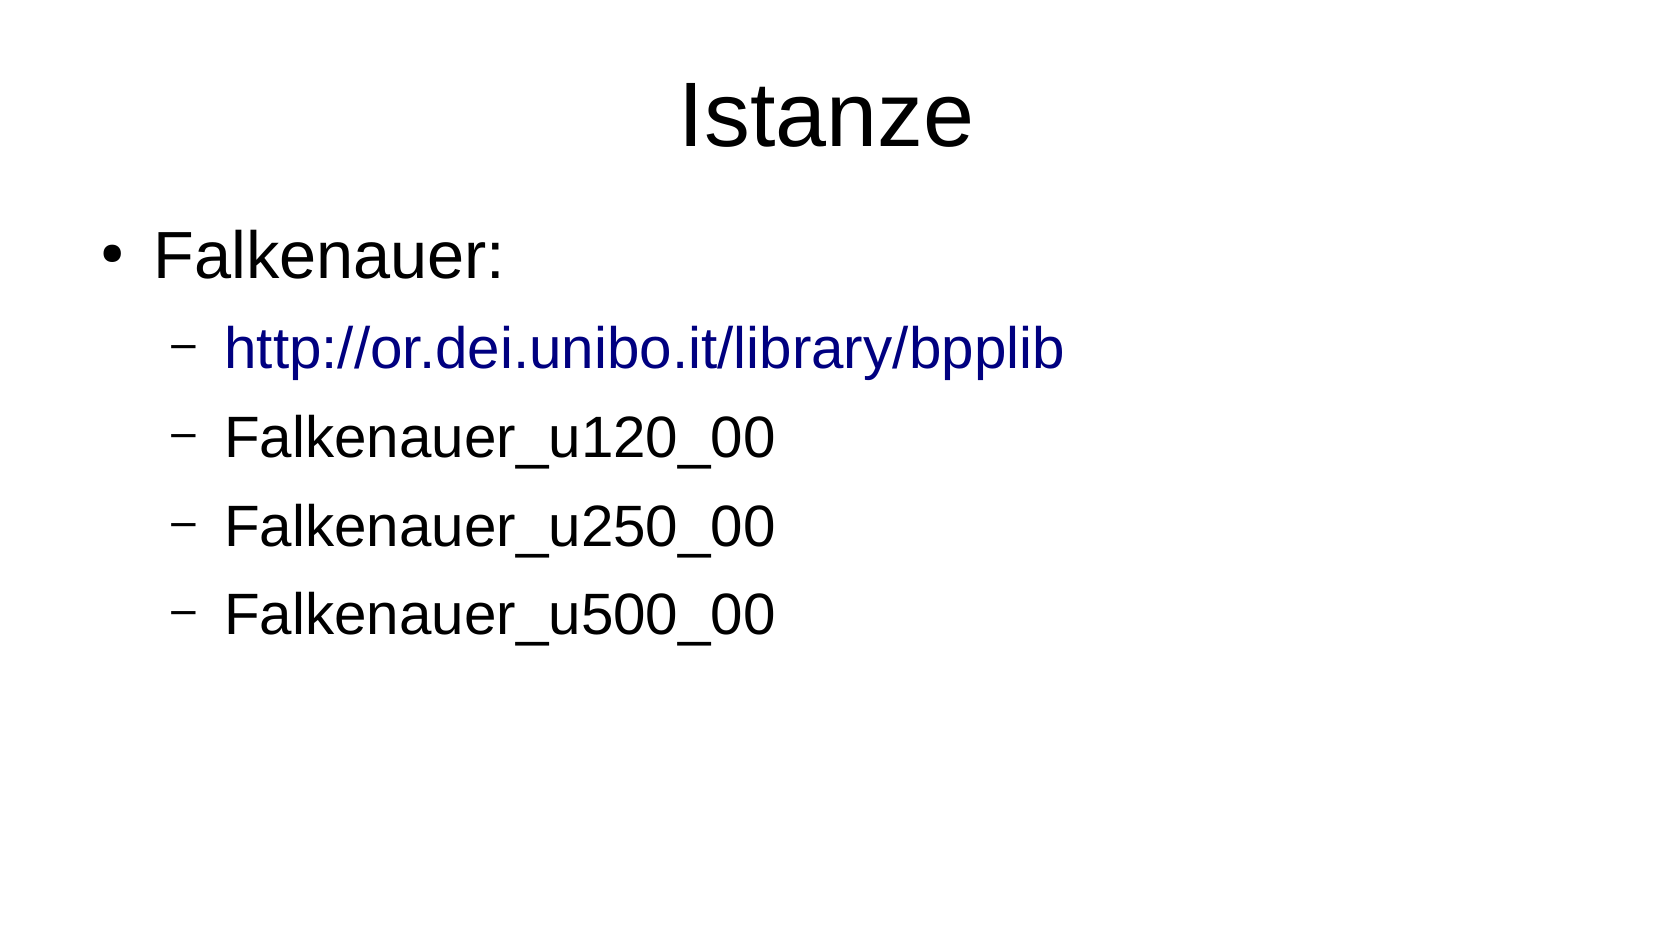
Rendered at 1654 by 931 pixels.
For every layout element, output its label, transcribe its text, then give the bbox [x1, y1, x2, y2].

title Istanze [82, 37, 1571, 193]
list Falkenauer: http://or.dei.unibo.it/library/bpplib Falkenauer_u120_00 Falkenauer_u250_00 Falkenauer_u500_00 [82, 217, 1571, 758]
